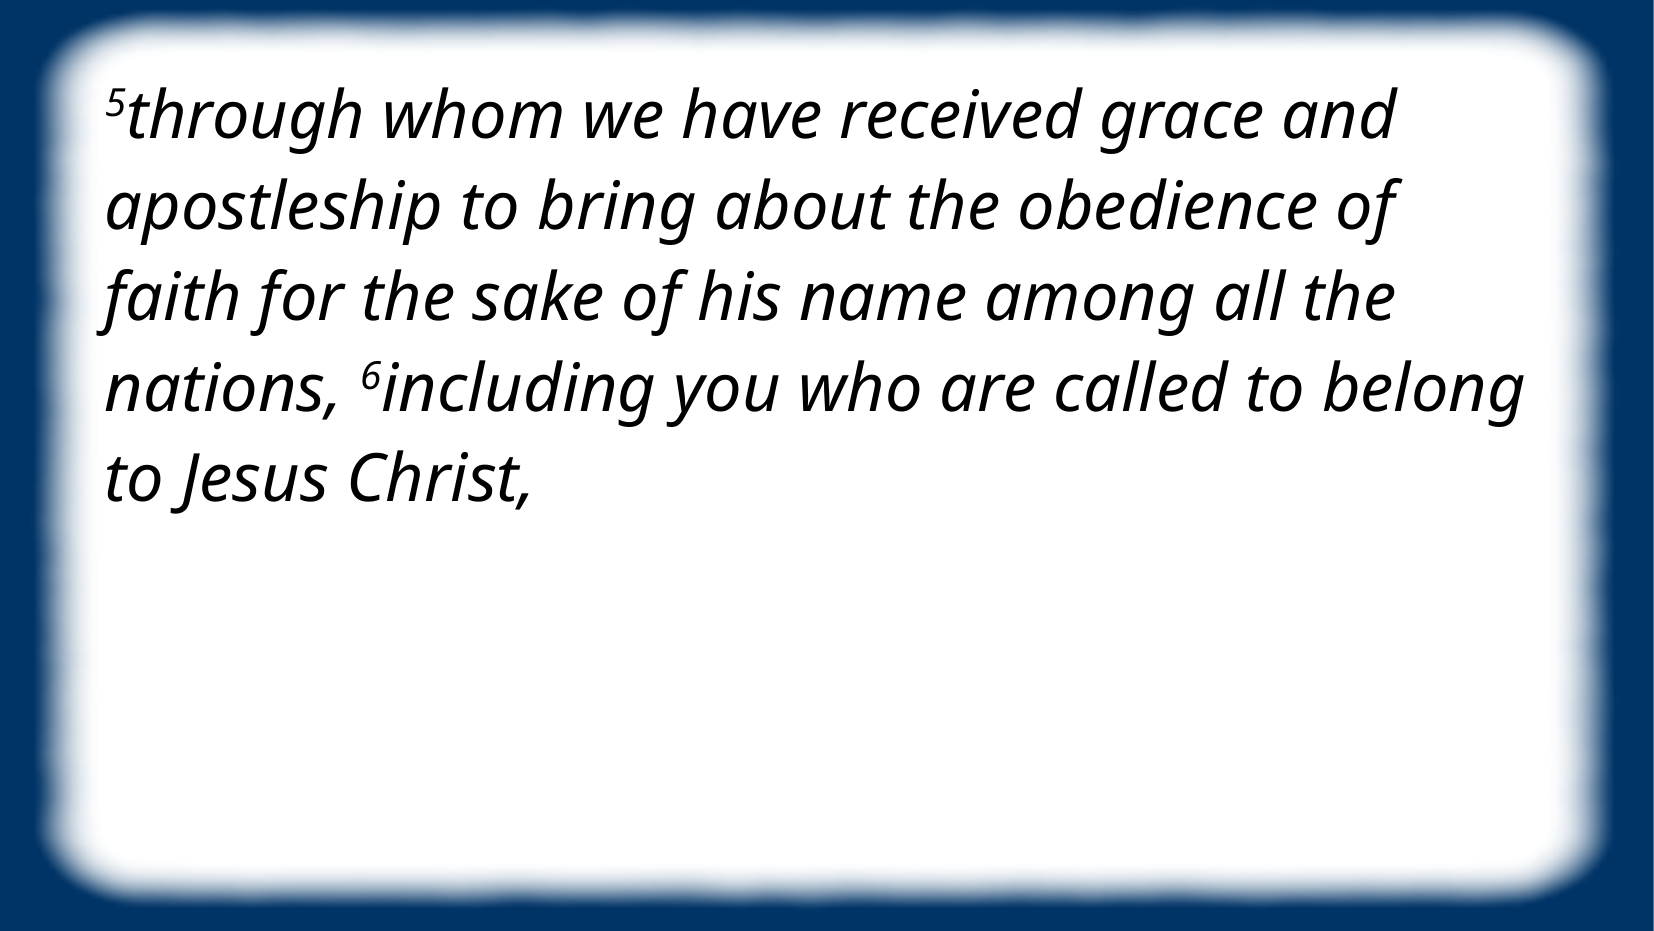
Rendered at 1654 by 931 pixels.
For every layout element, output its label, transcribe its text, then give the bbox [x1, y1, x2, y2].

picture [0, 0, 1654, 931]
text_box 5through whom we have received grace and apostleship to bring about the obedience of faith for the sake of his name among all the nations, 6including you who are called to belong to Jesus Christ, [90, 60, 1561, 519]
